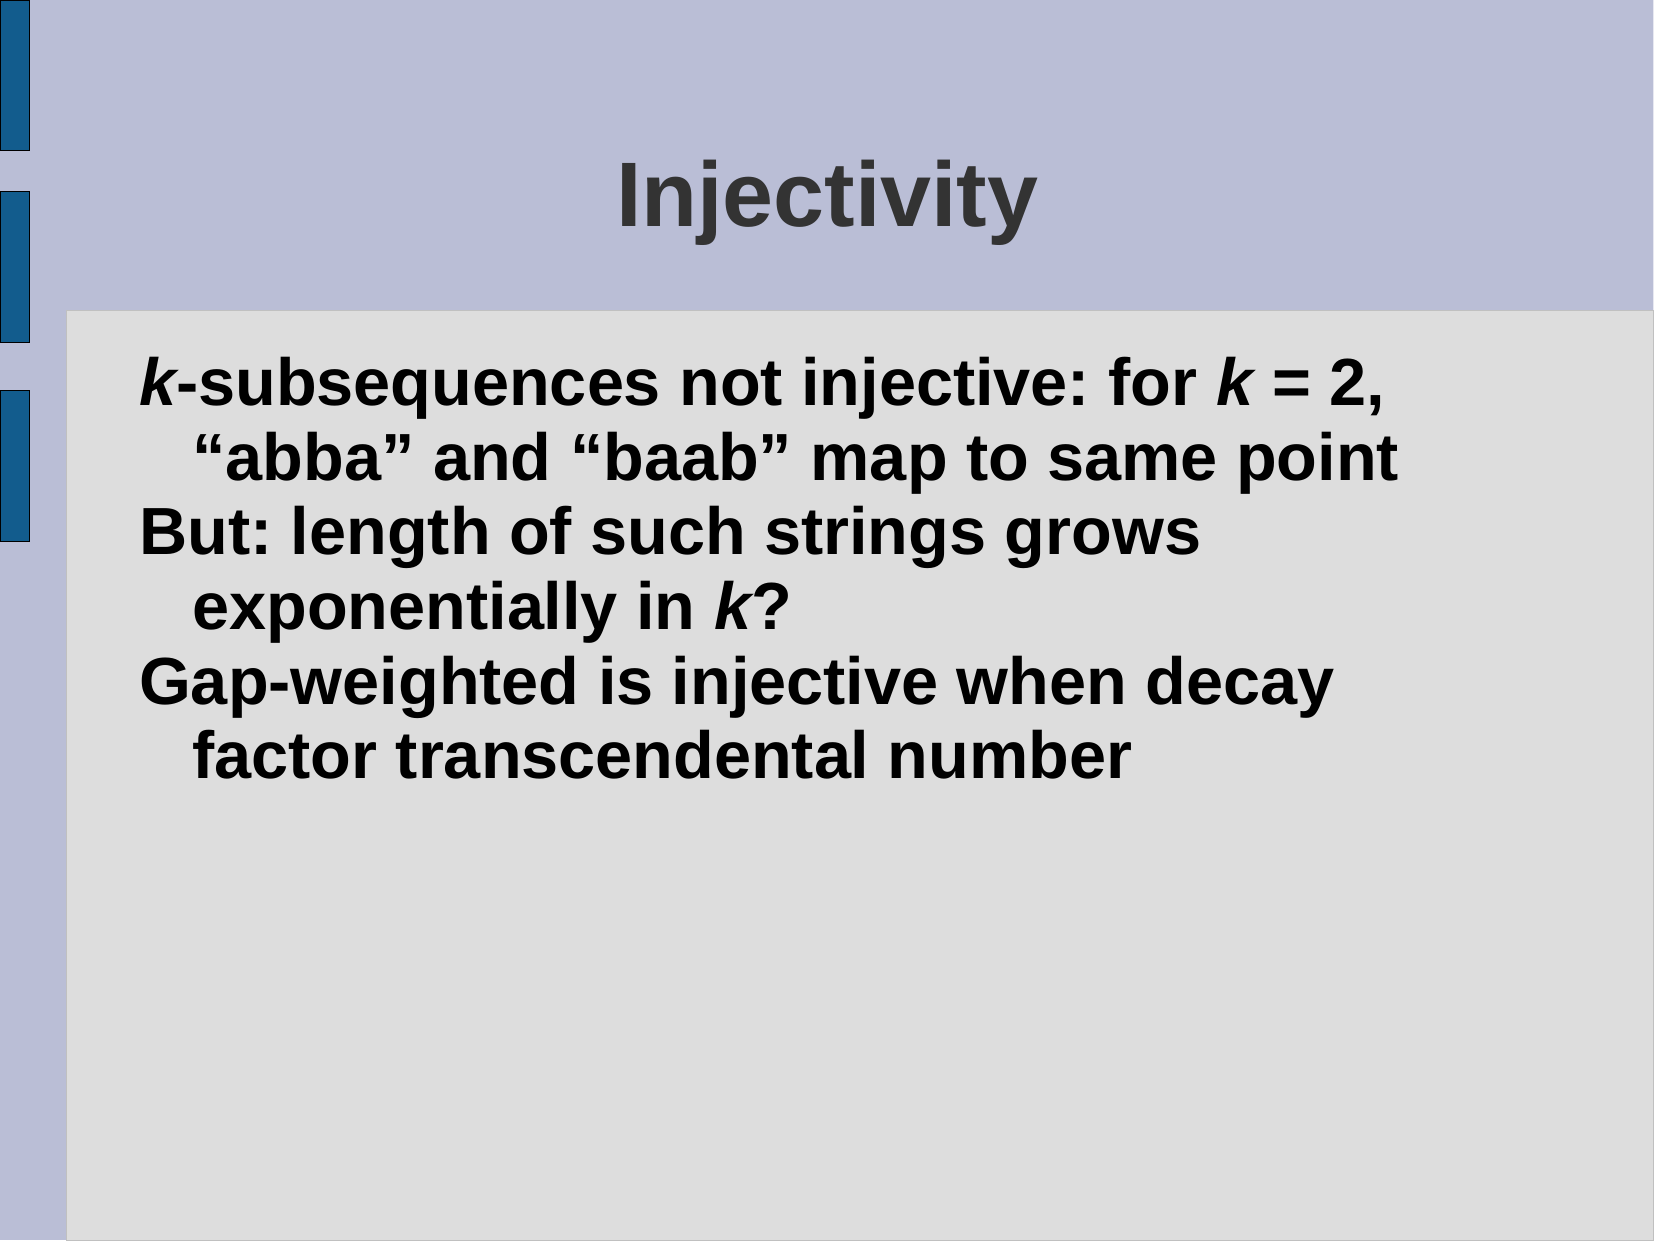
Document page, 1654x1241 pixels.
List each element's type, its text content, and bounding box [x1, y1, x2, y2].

title Injectivity [121, 91, 1534, 299]
list k-subsequences not injective: for k = 2, “abba” and “baab” map to same point But: length of such strings grows exponentially in k? Gap-weighted is injective when decay factor transcendental number [121, 344, 1534, 1127]
